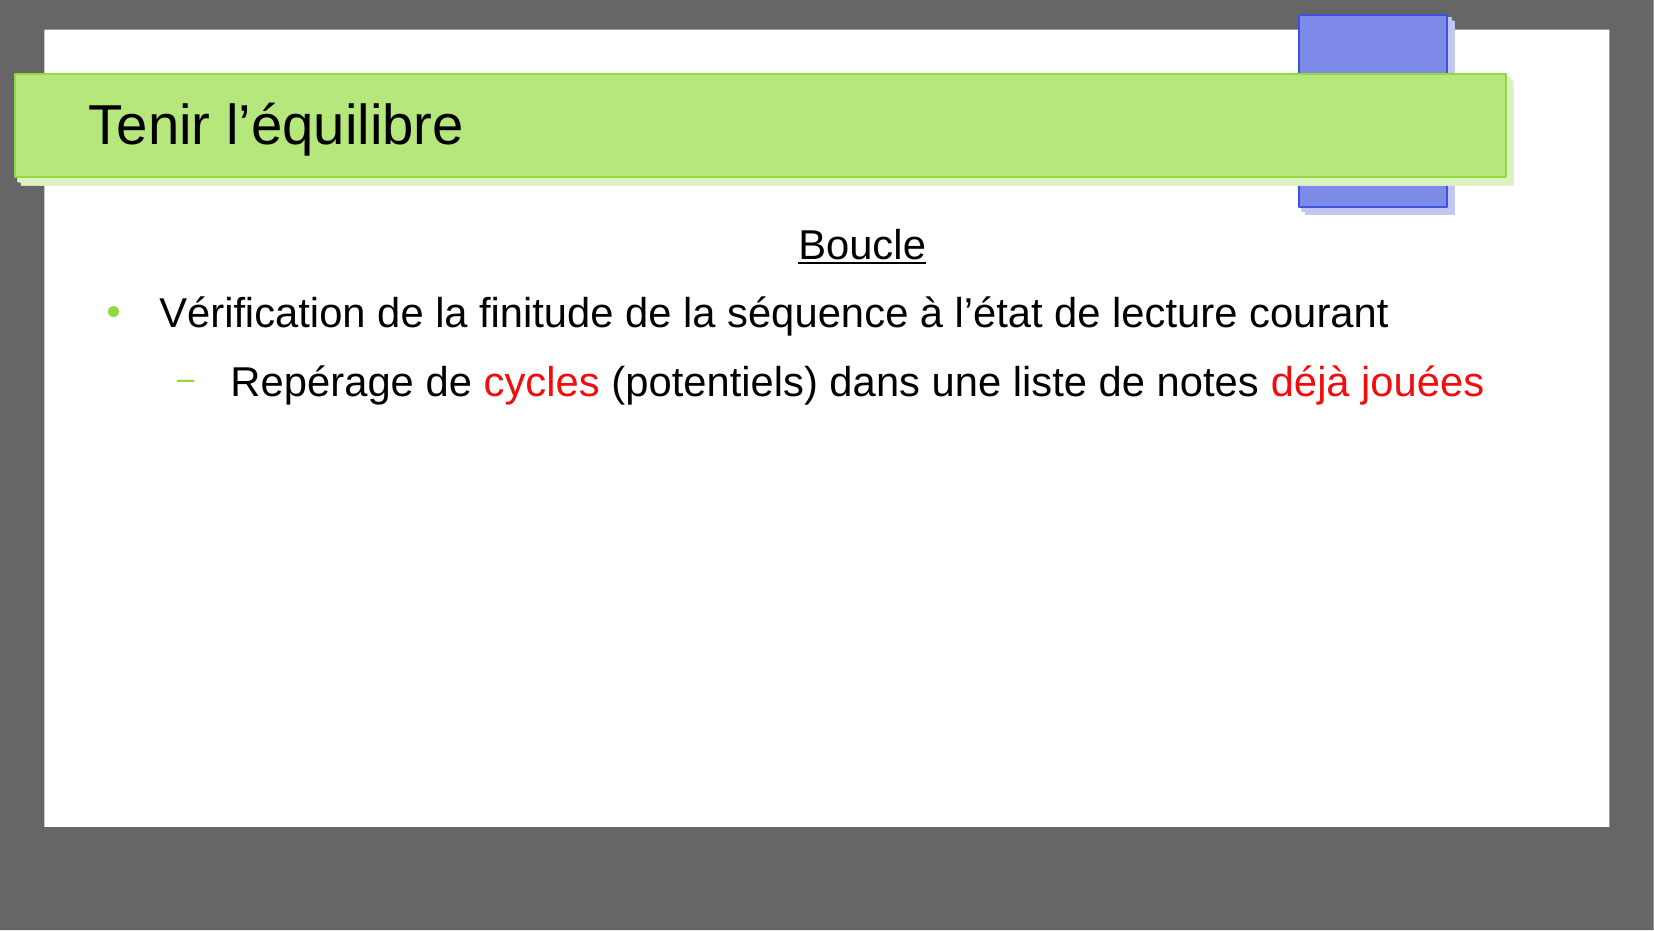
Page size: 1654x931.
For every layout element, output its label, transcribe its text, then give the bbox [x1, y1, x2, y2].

list Boucle Vérification de la finitude de la séquence à l’état de lecture courant Repérage de cycles (potentiels) dans une liste de notes déjà jouées [88, 221, 1565, 813]
title Tenir l’équilibre [88, 73, 1506, 178]
